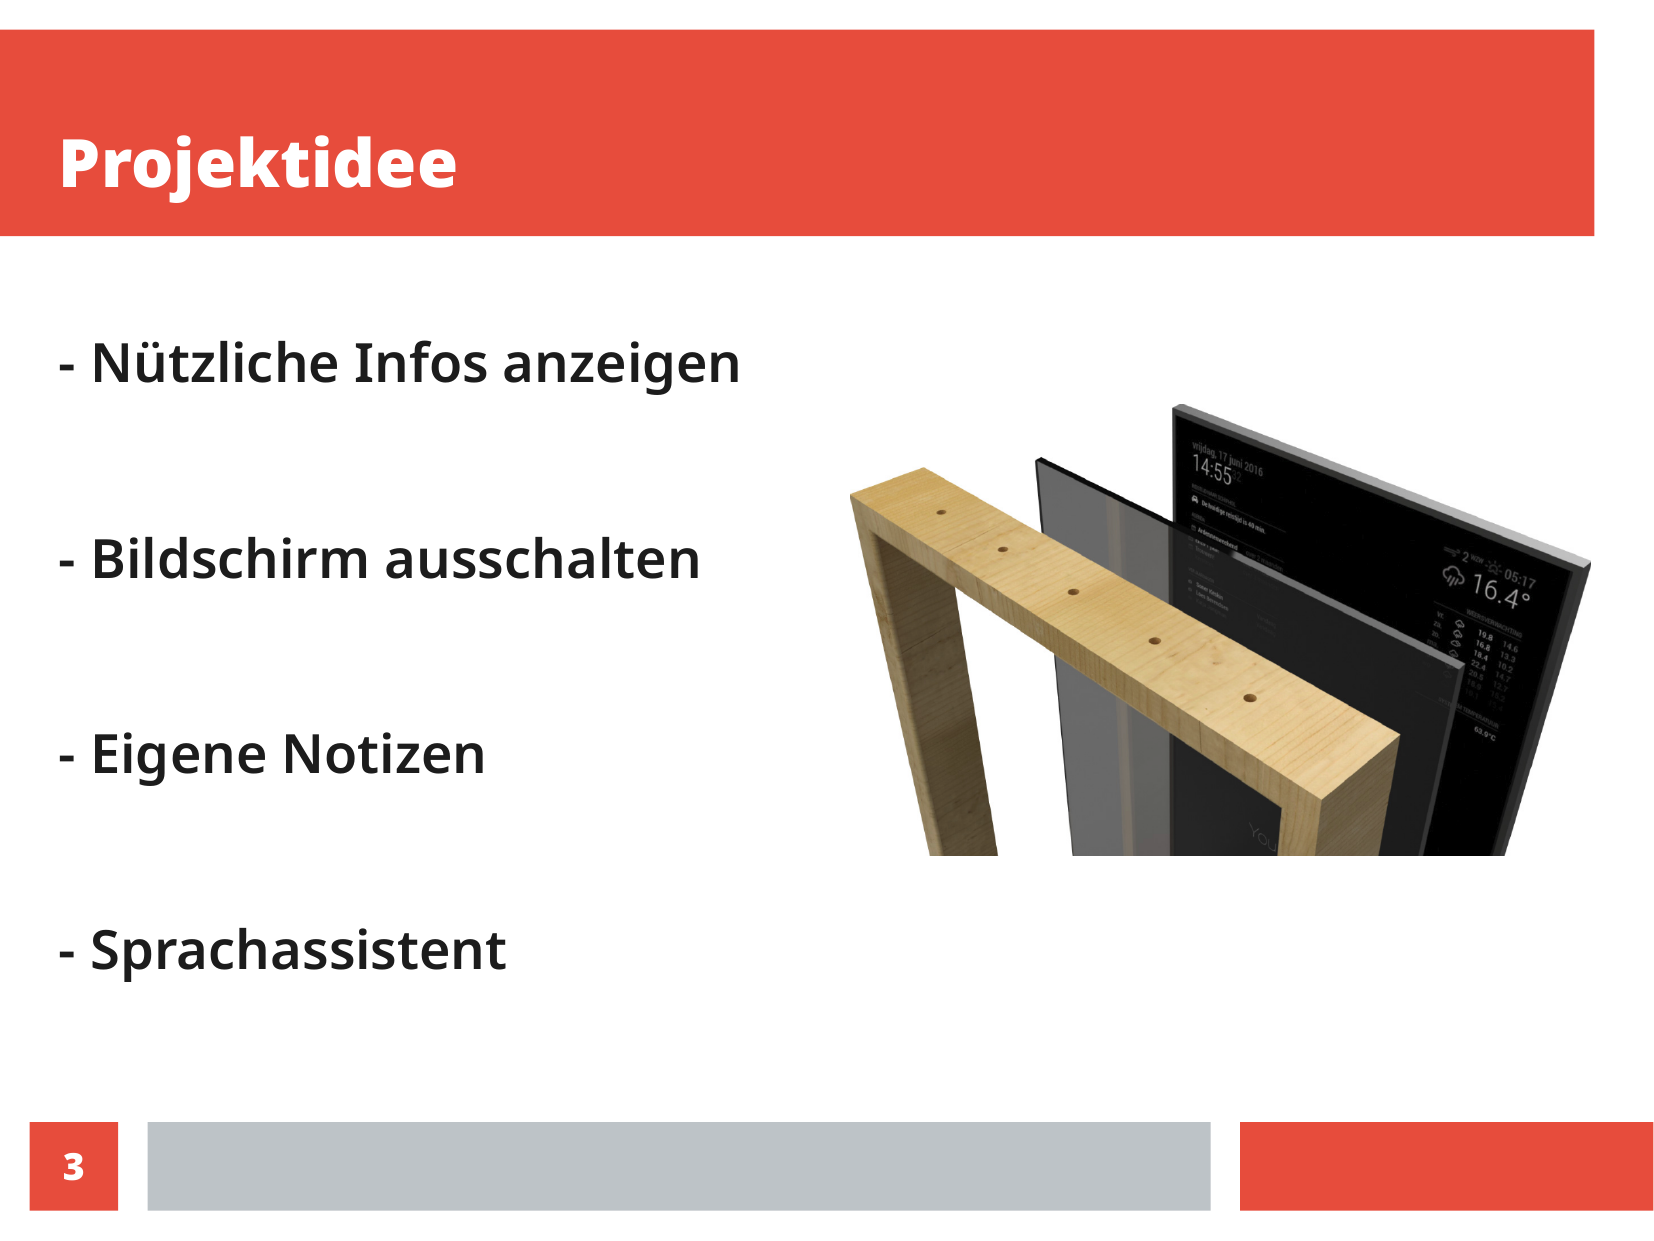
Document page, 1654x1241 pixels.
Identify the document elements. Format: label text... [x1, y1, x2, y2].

picture [850, 404, 1591, 856]
title Projektidee [59, 59, 1595, 207]
list - Nützliche Infos anzeigen - Bildschirm ausschalten - Eigene Notizen - Sprachassistent [59, 324, 1565, 1093]
